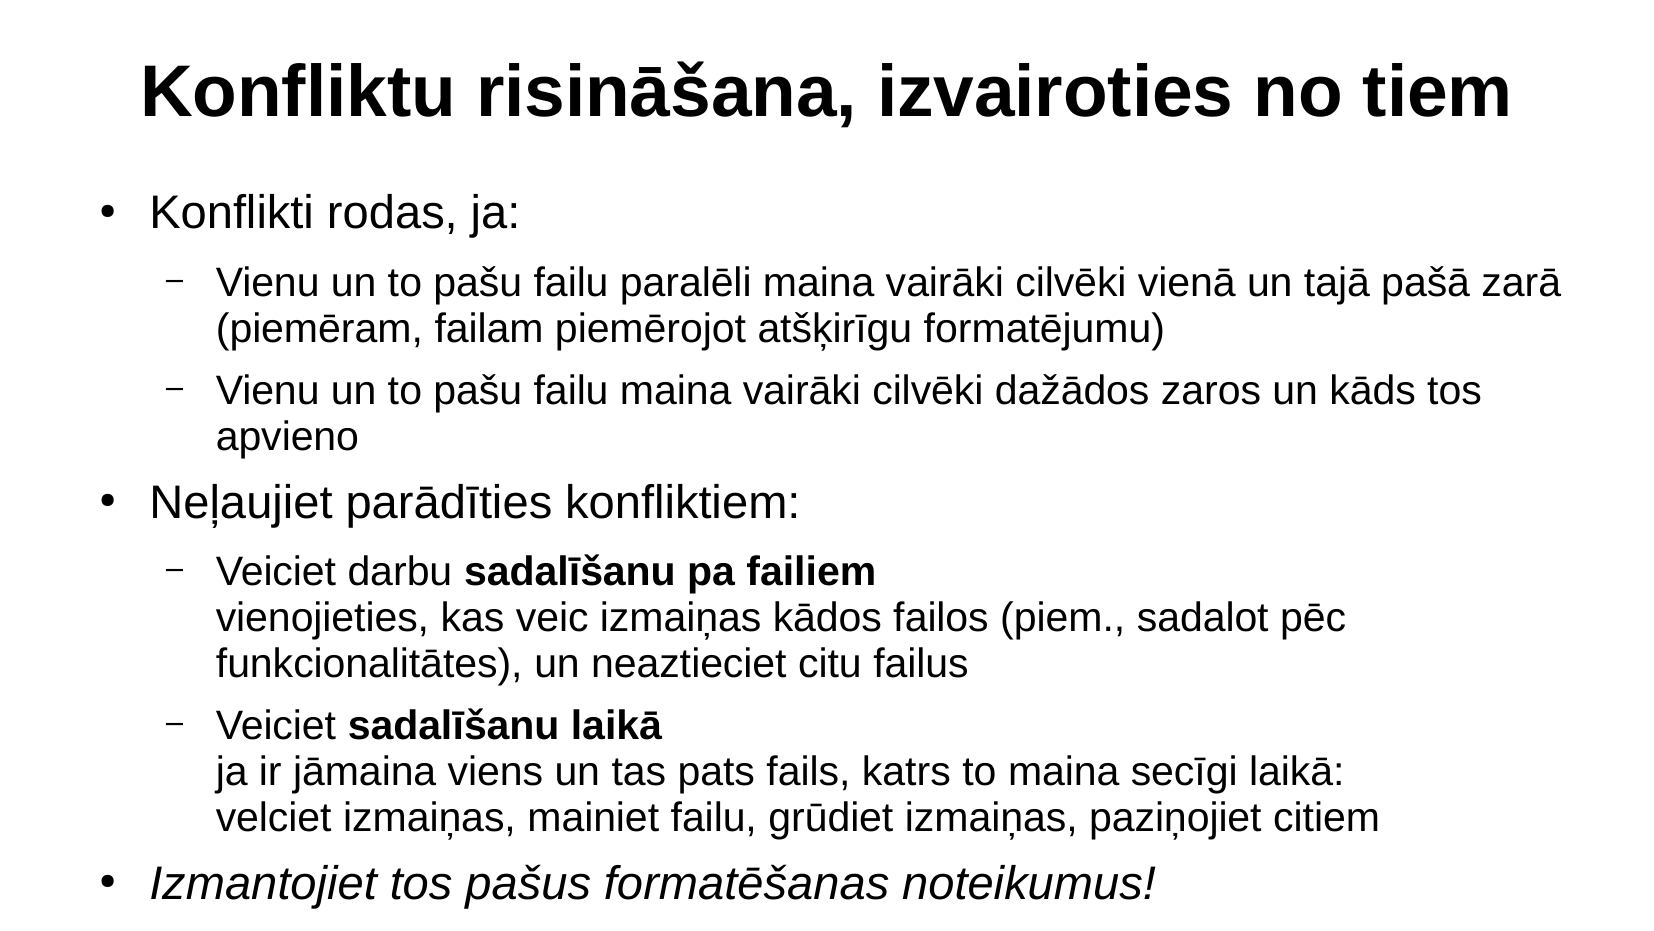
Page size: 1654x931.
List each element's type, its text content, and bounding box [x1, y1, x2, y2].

title Konfliktu risināšana, izvairoties no tiem [82, 9, 1571, 174]
list Konflikti rodas, ja: Vienu un to pašu failu paralēli maina vairāki cilvēki vienā un tajā pašā zarā (piemēram, failam piemērojot atšķirīgu formatējumu) Vienu un to pašu failu maina vairāki cilvēki dažādos zaros un kāds tos apvieno Neļaujiet parādīties konfliktiem: Veiciet darbu sadalīšanu pa failiem vienojieties, kas veic izmaiņas kādos failos (piem., sadalot pēc funkcionalitātes), un neaztieciet citu failus Veiciet sadalīšanu laikā ja ir jāmaina viens un tas pats fails, katrs to maina secīgi laikā: velciet izmaiņas, mainiet failu, grūdiet izmaiņas, paziņojiet citiem Izmantojiet tos pašus formatēšanas noteikumus! [82, 186, 1607, 913]
